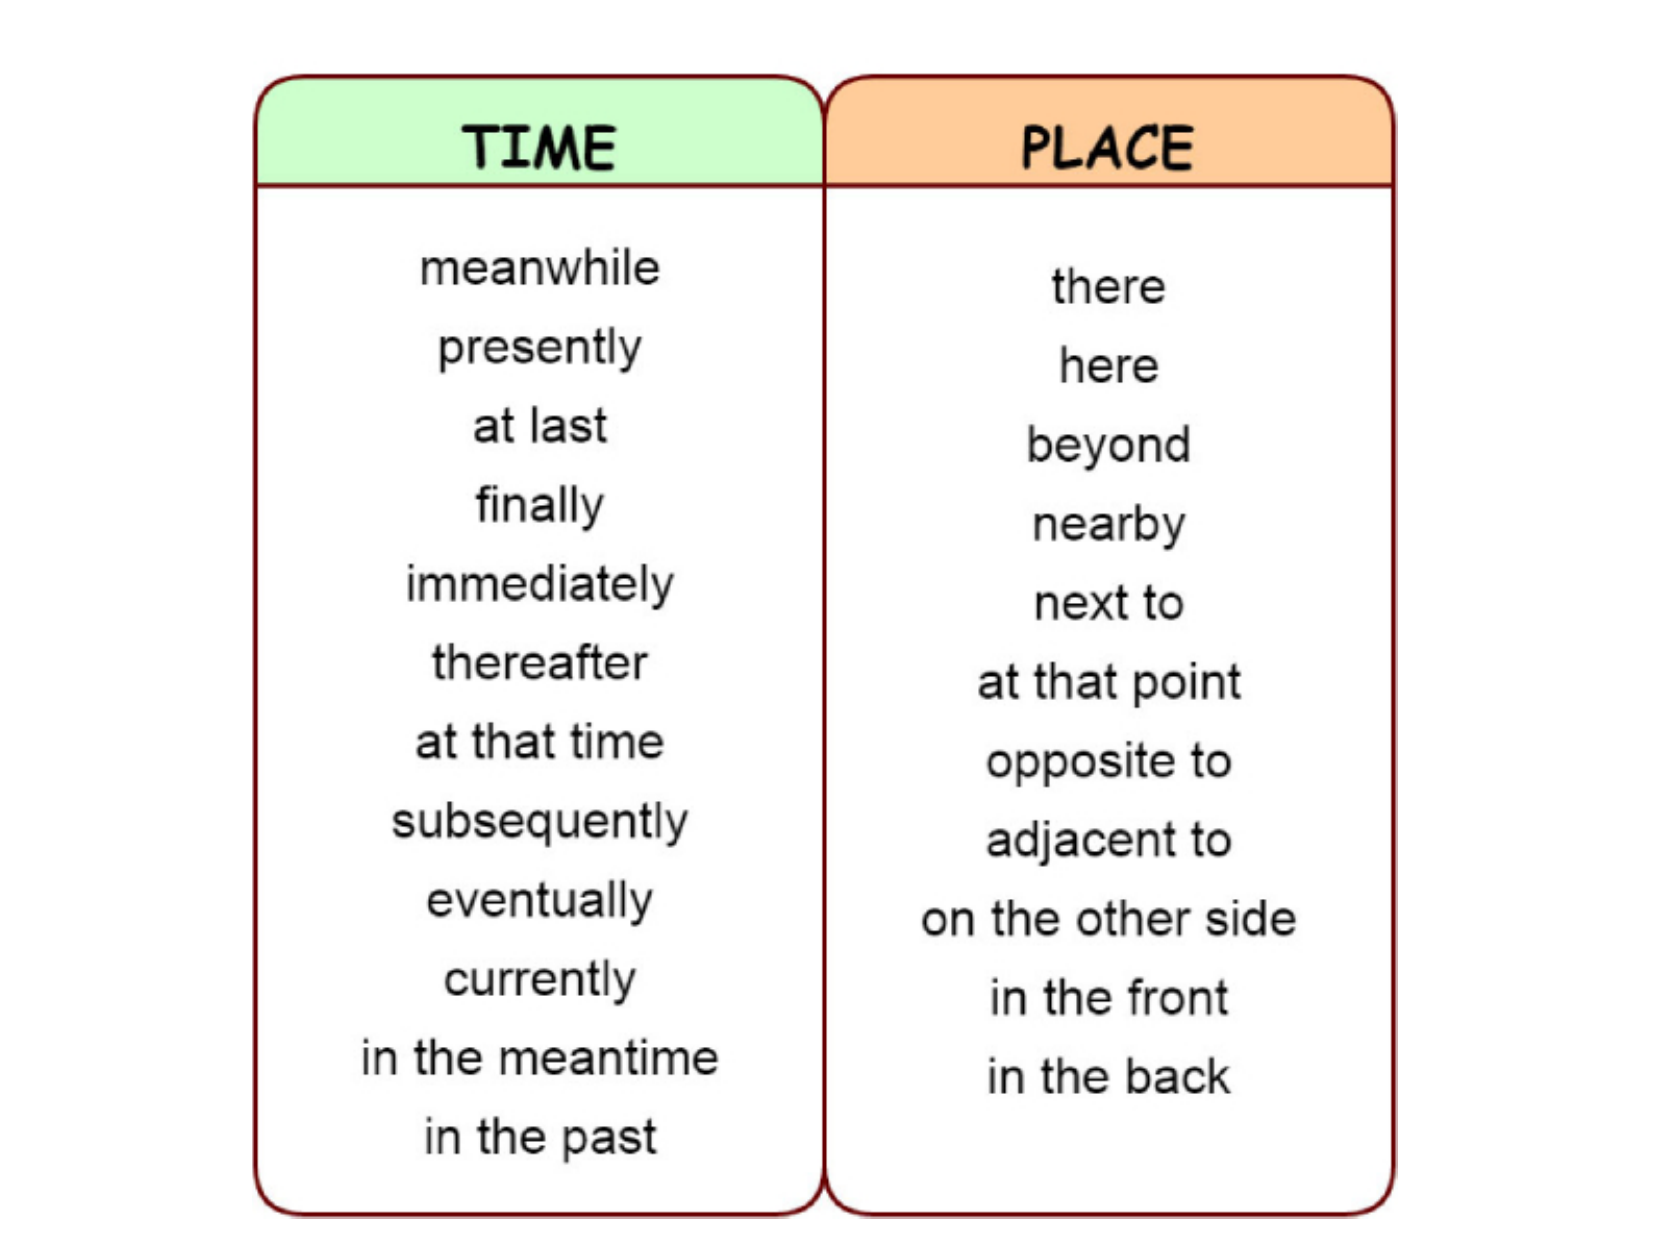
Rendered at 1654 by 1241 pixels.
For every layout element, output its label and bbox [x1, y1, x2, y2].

picture [252, 10, 1398, 1219]
